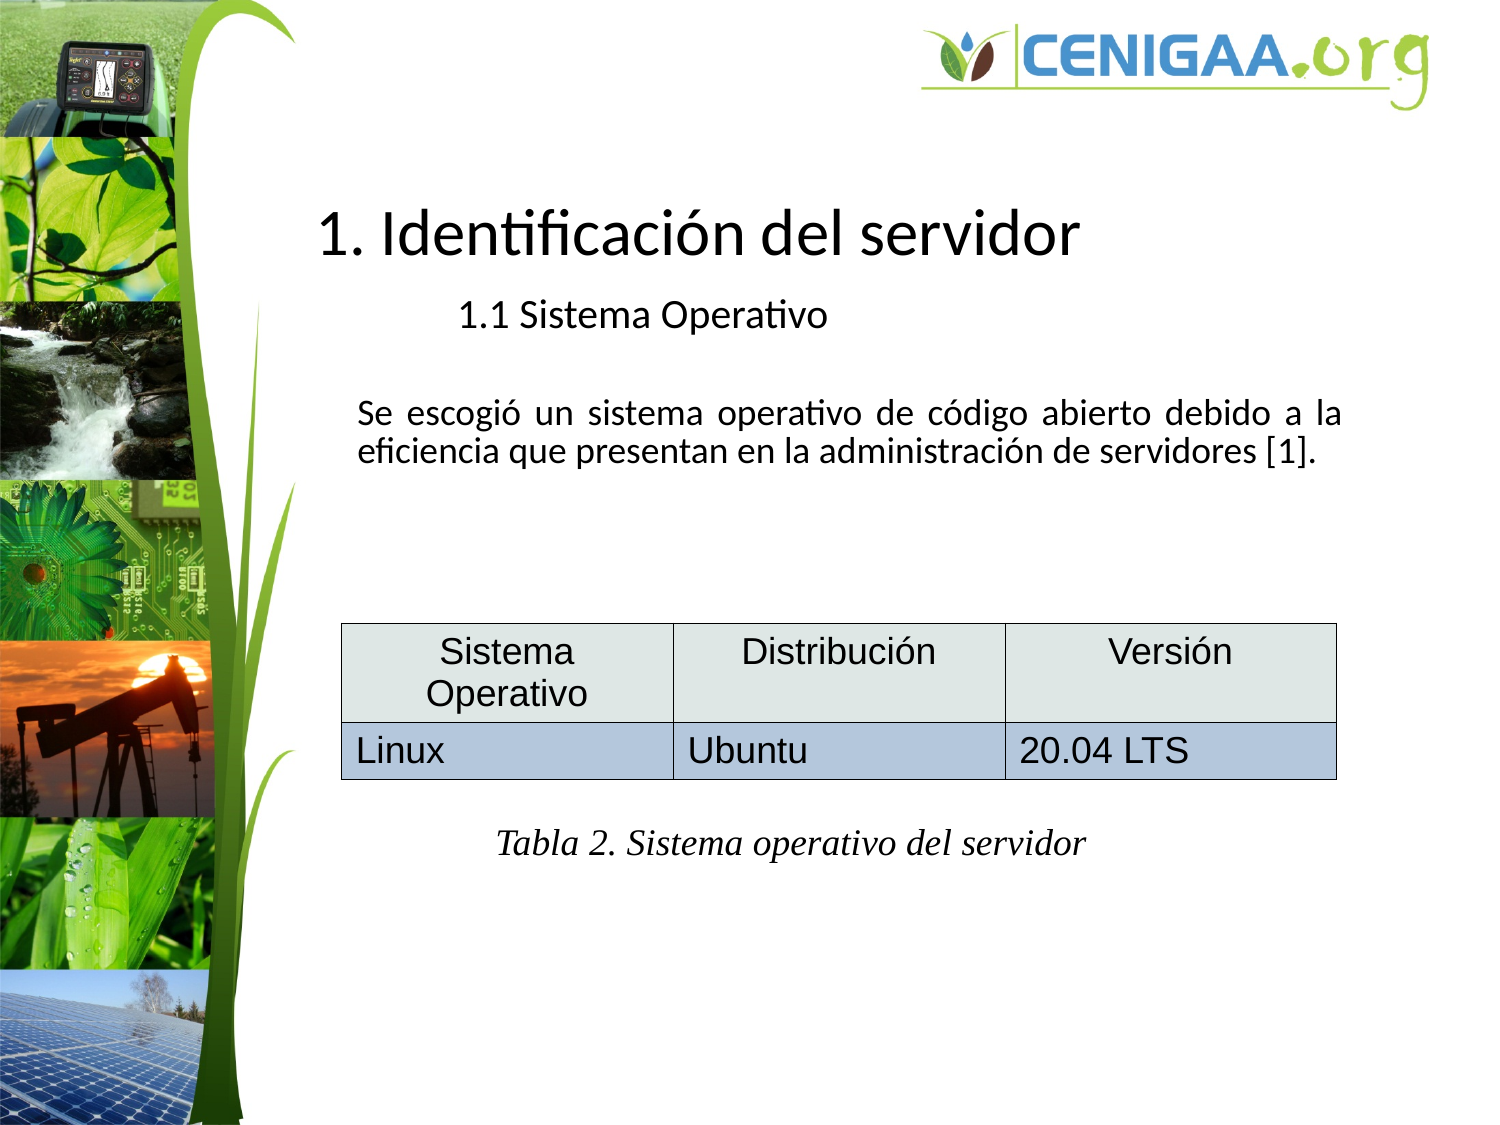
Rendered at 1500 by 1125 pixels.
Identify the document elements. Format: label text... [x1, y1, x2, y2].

table_header Versión [1006, 624, 1336, 722]
table_header Sistema Operativo [342, 624, 673, 722]
table_header Distribución [674, 624, 1005, 722]
text_box Tabla 2. Sistema operativo del servidor [401, 814, 1182, 872]
list 1. Identificación del servidor 1.1 Sistema Operativo [244, 188, 1500, 350]
table_cell Ubuntu [674, 723, 1005, 779]
picture [0, 0, 1429, 1125]
table_cell Linux [342, 723, 673, 779]
text_box Se escogió un sistema operativo de código abierto debido a la eficiencia que presentan en la administración de servidores [1]. [342, 389, 1359, 536]
table_cell 20.04 LTS [1006, 723, 1336, 779]
